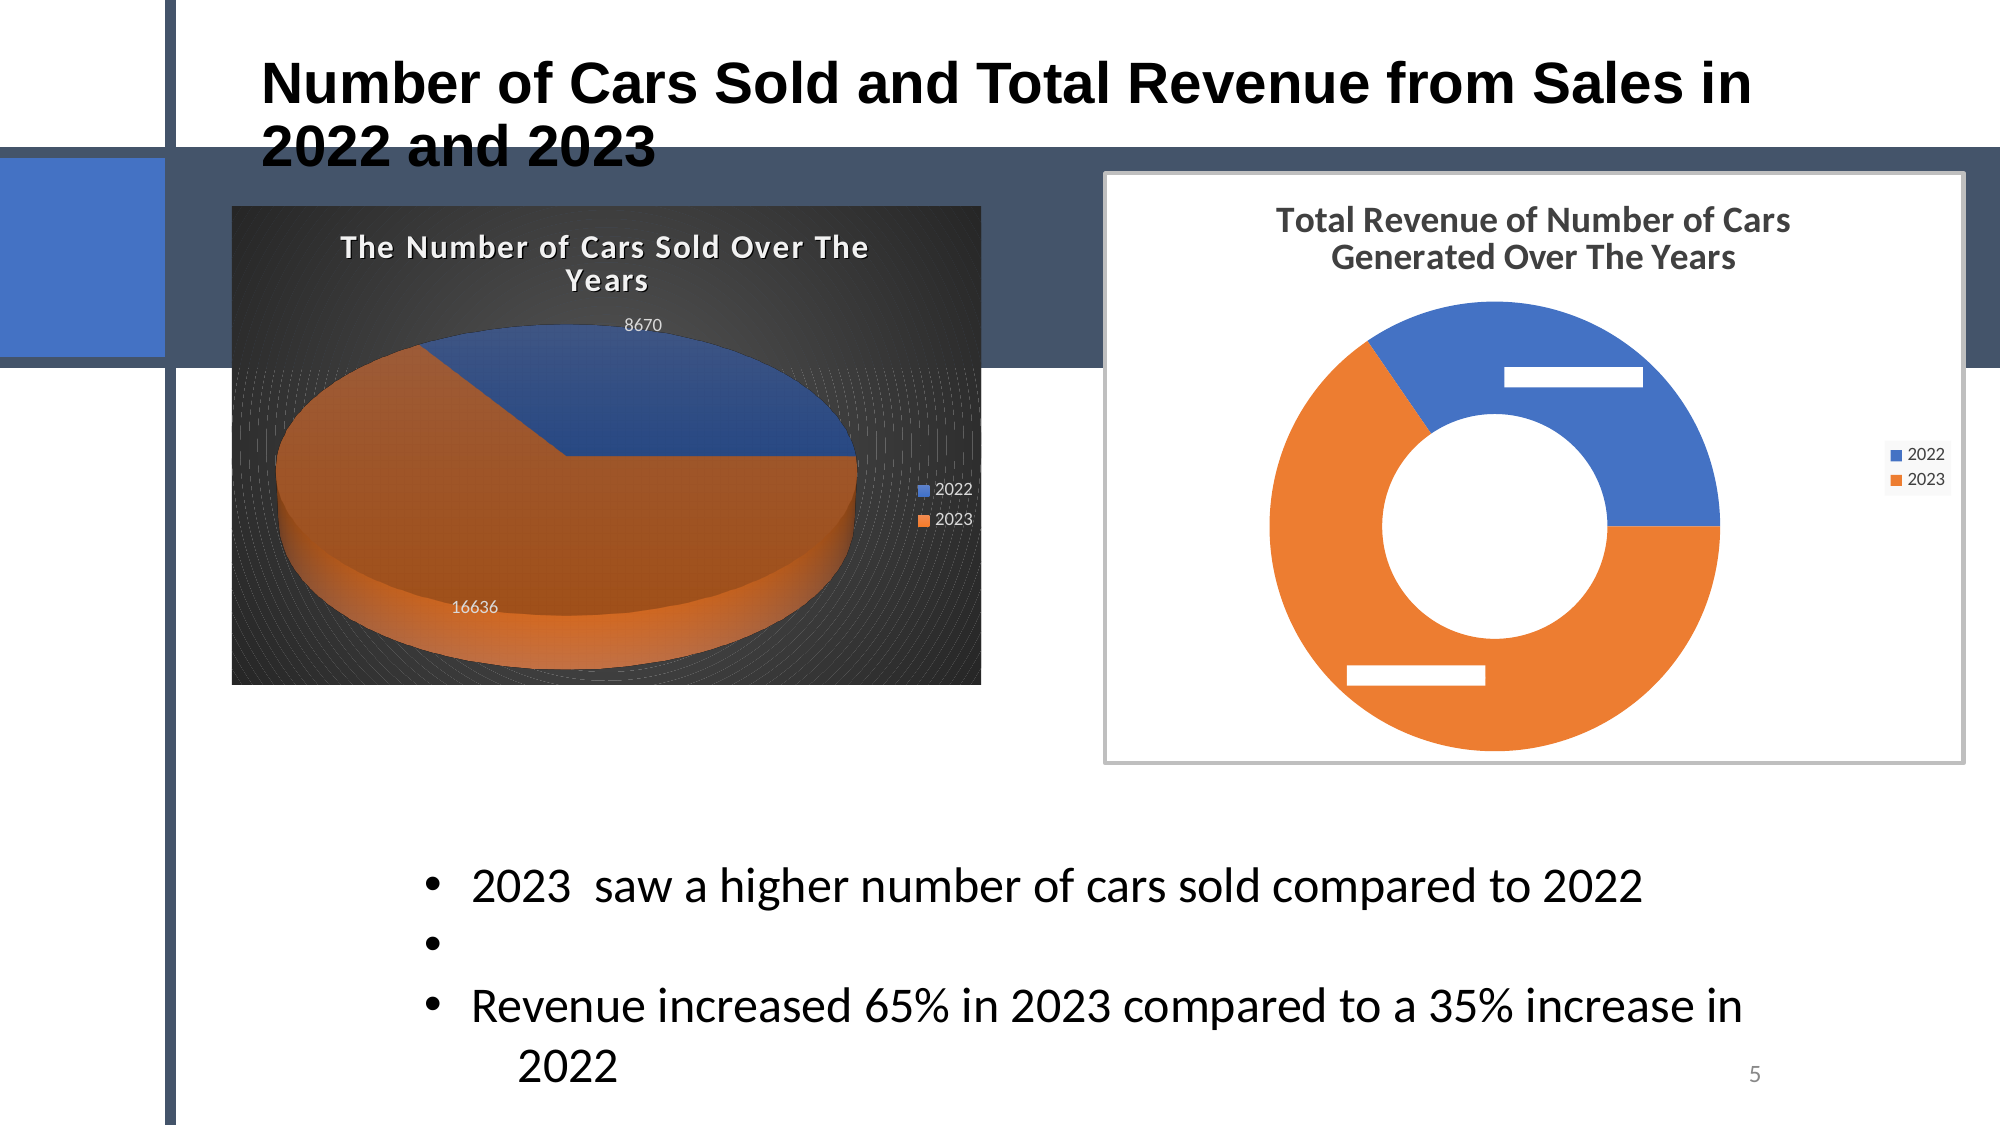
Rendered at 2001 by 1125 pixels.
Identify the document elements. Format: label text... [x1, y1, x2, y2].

text_box [1733, 1035, 1895, 1111]
chart [231, 206, 982, 685]
title Number of Cars Sold and Total Revenue from Sales in 2022 and 2023 [246, 45, 1797, 153]
chart [1103, 171, 1966, 766]
text_box 2023 saw a higher number of cars sold compared to 2022 Revenue increased 65% in 2023 compared to a 35% increase in 2022 [409, 845, 1797, 1103]
